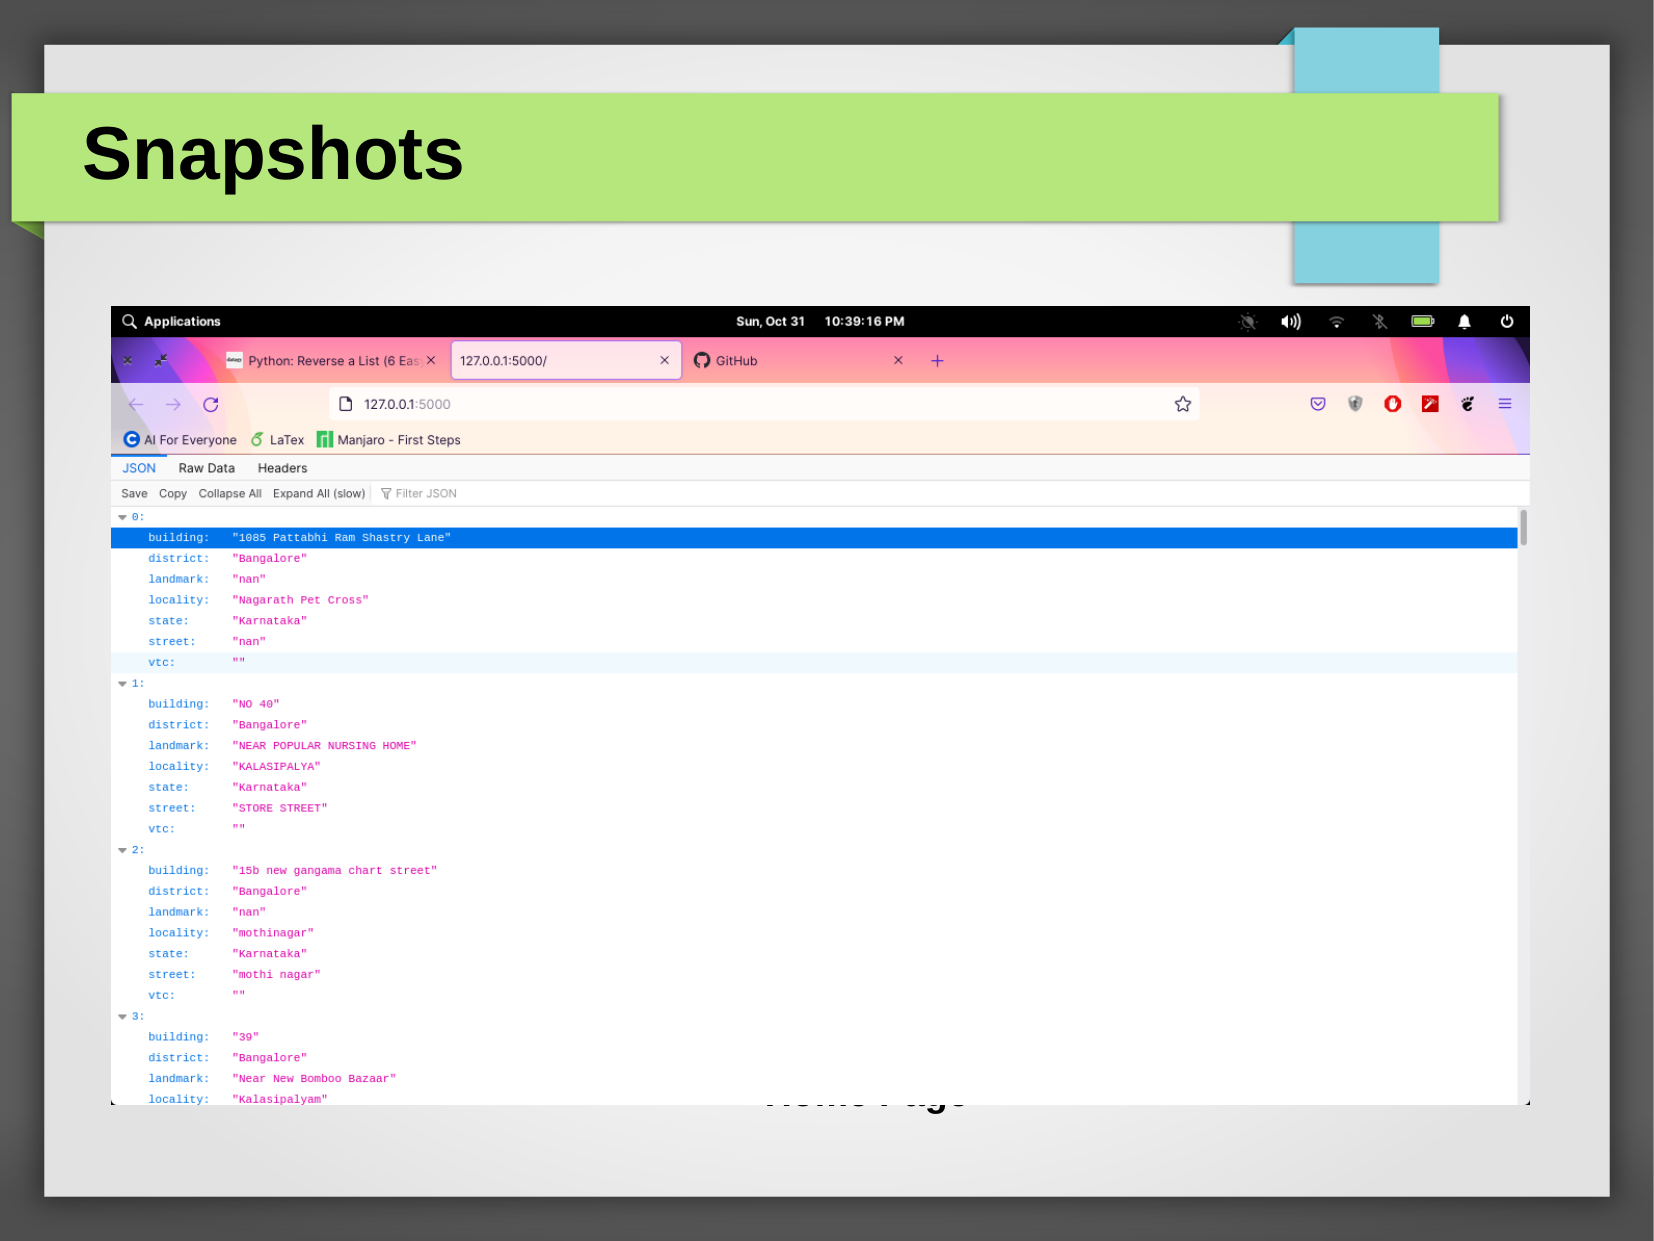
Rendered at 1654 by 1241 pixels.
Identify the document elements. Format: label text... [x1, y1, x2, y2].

text_box Home Page [750, 1105, 984, 1122]
picture [0, 0, 1654, 1241]
title Snapshots [82, 94, 1264, 213]
